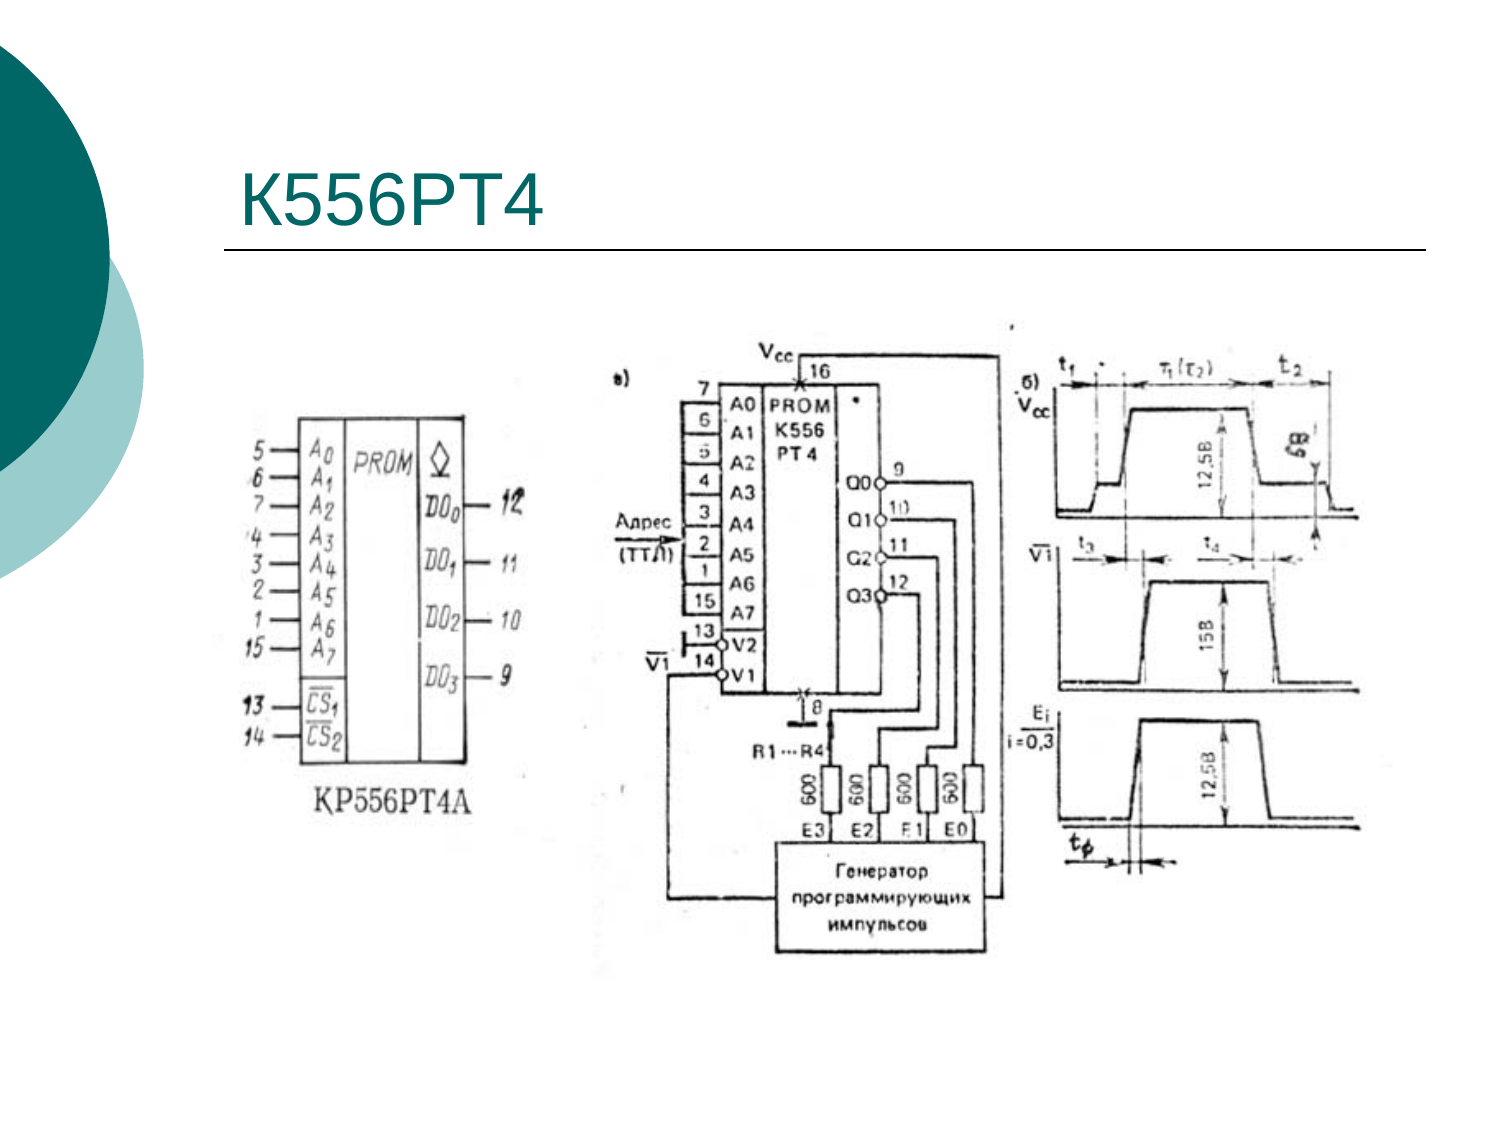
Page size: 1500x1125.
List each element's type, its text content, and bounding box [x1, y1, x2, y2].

subtitle - [224, 249, 1425, 975]
picture [578, 318, 1406, 981]
title К556РТ4 [224, 60, 1425, 249]
picture [212, 377, 556, 853]
